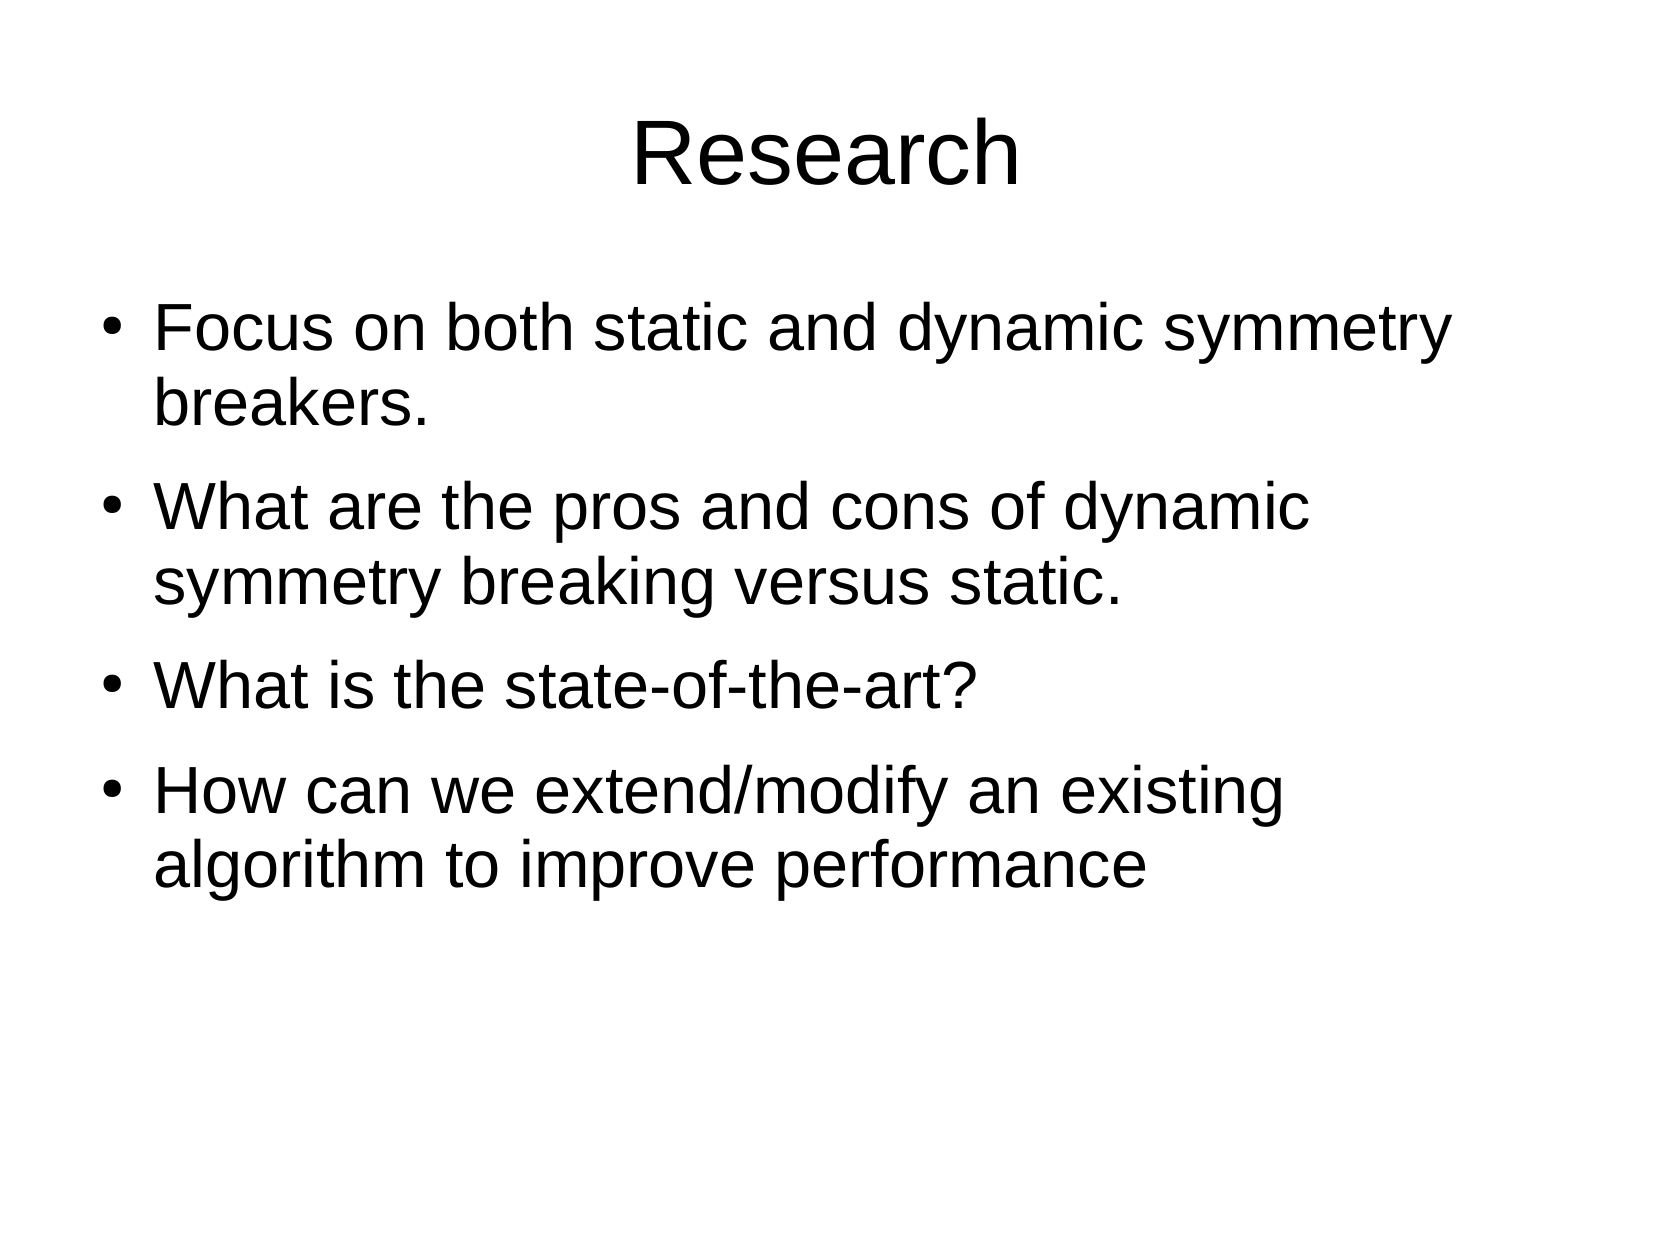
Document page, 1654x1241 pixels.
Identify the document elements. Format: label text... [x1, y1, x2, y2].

list Focus on both static and dynamic symmetry breakers. What are the pros and cons of dynamic symmetry breaking versus static. What is the state-of-the-art? How can we extend/modify an existing algorithm to improve performance [82, 290, 1571, 1010]
title Research [82, 49, 1571, 257]
